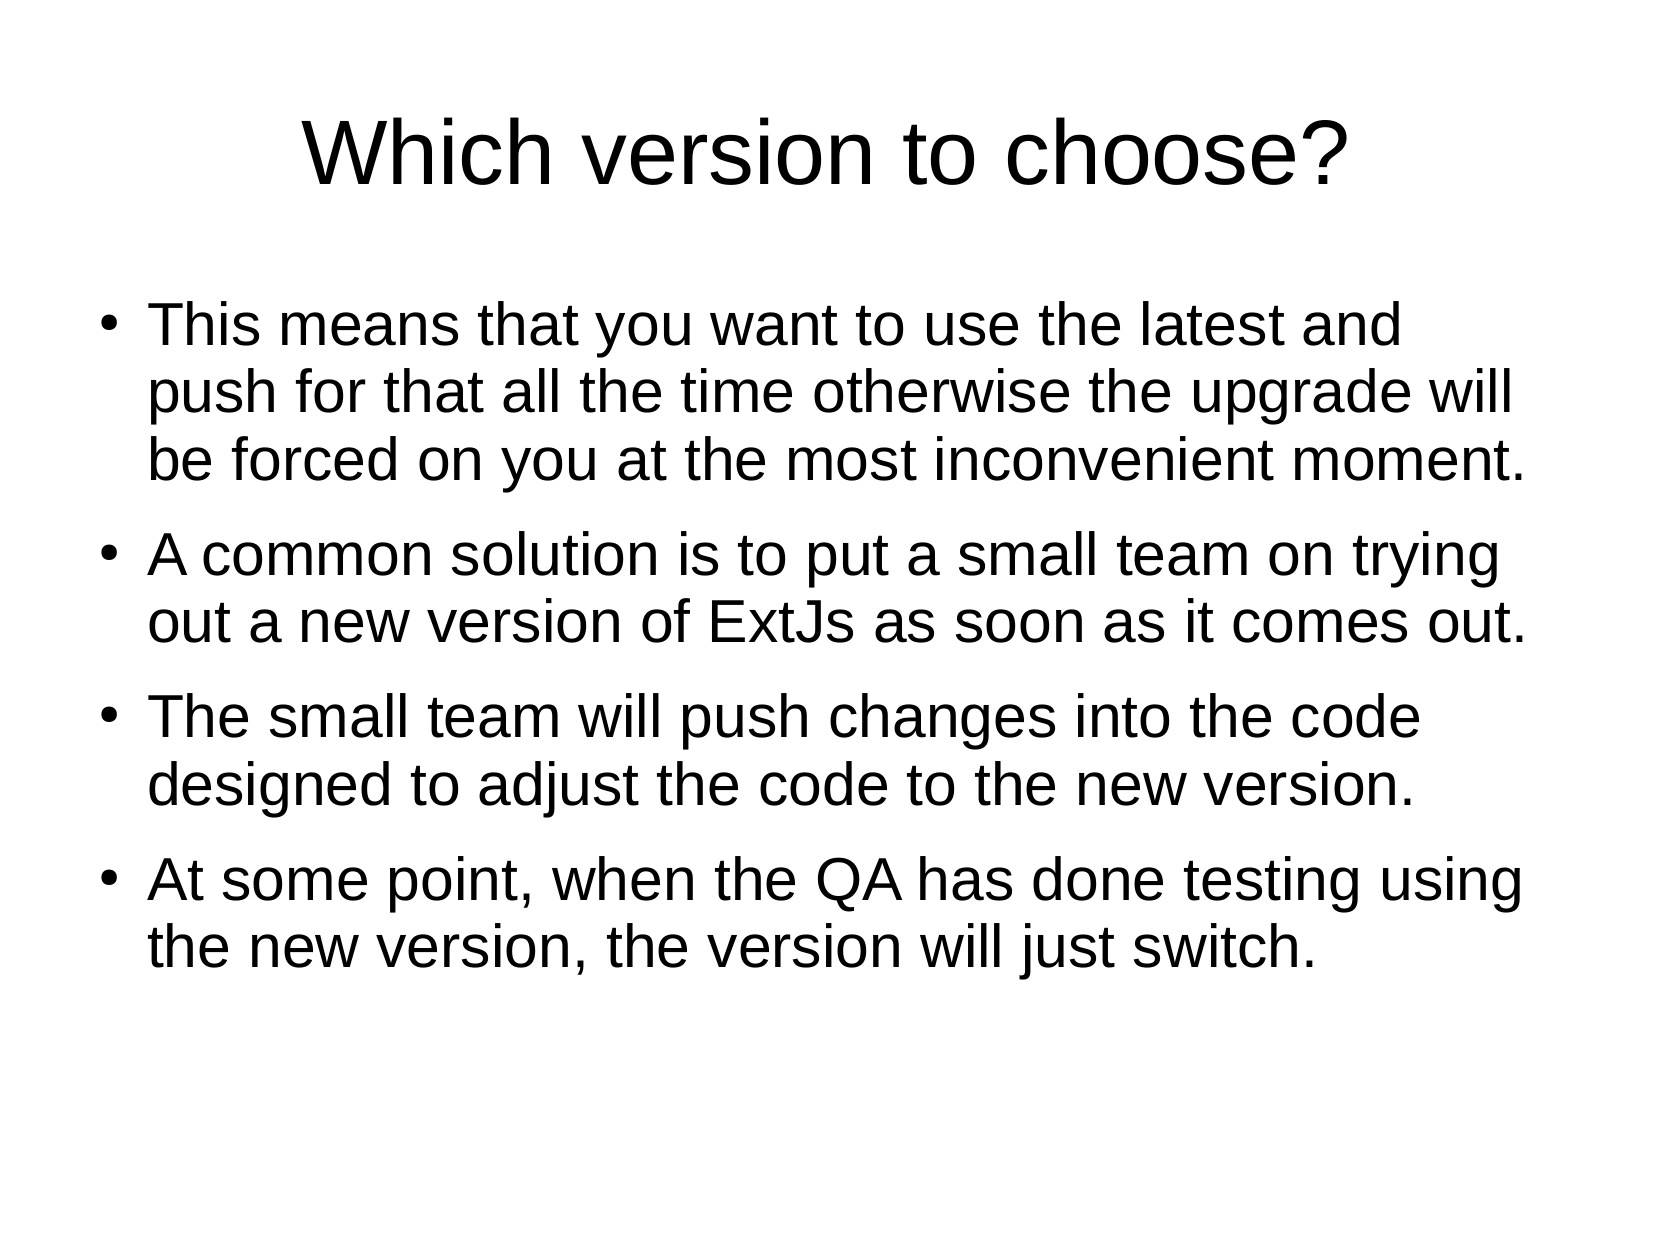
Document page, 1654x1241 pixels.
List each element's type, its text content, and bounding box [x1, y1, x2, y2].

title Which version to choose? [82, 49, 1571, 257]
list This means that you want to use the latest and push for that all the time otherwise the upgrade will be forced on you at the most inconvenient moment. A common solution is to put a small team on trying out a new version of ExtJs as soon as it comes out. The small team will push changes into the code designed to adjust the code to the new version. At some point, when the QA has done testing using the new version, the version will just switch. [82, 290, 1538, 1010]
